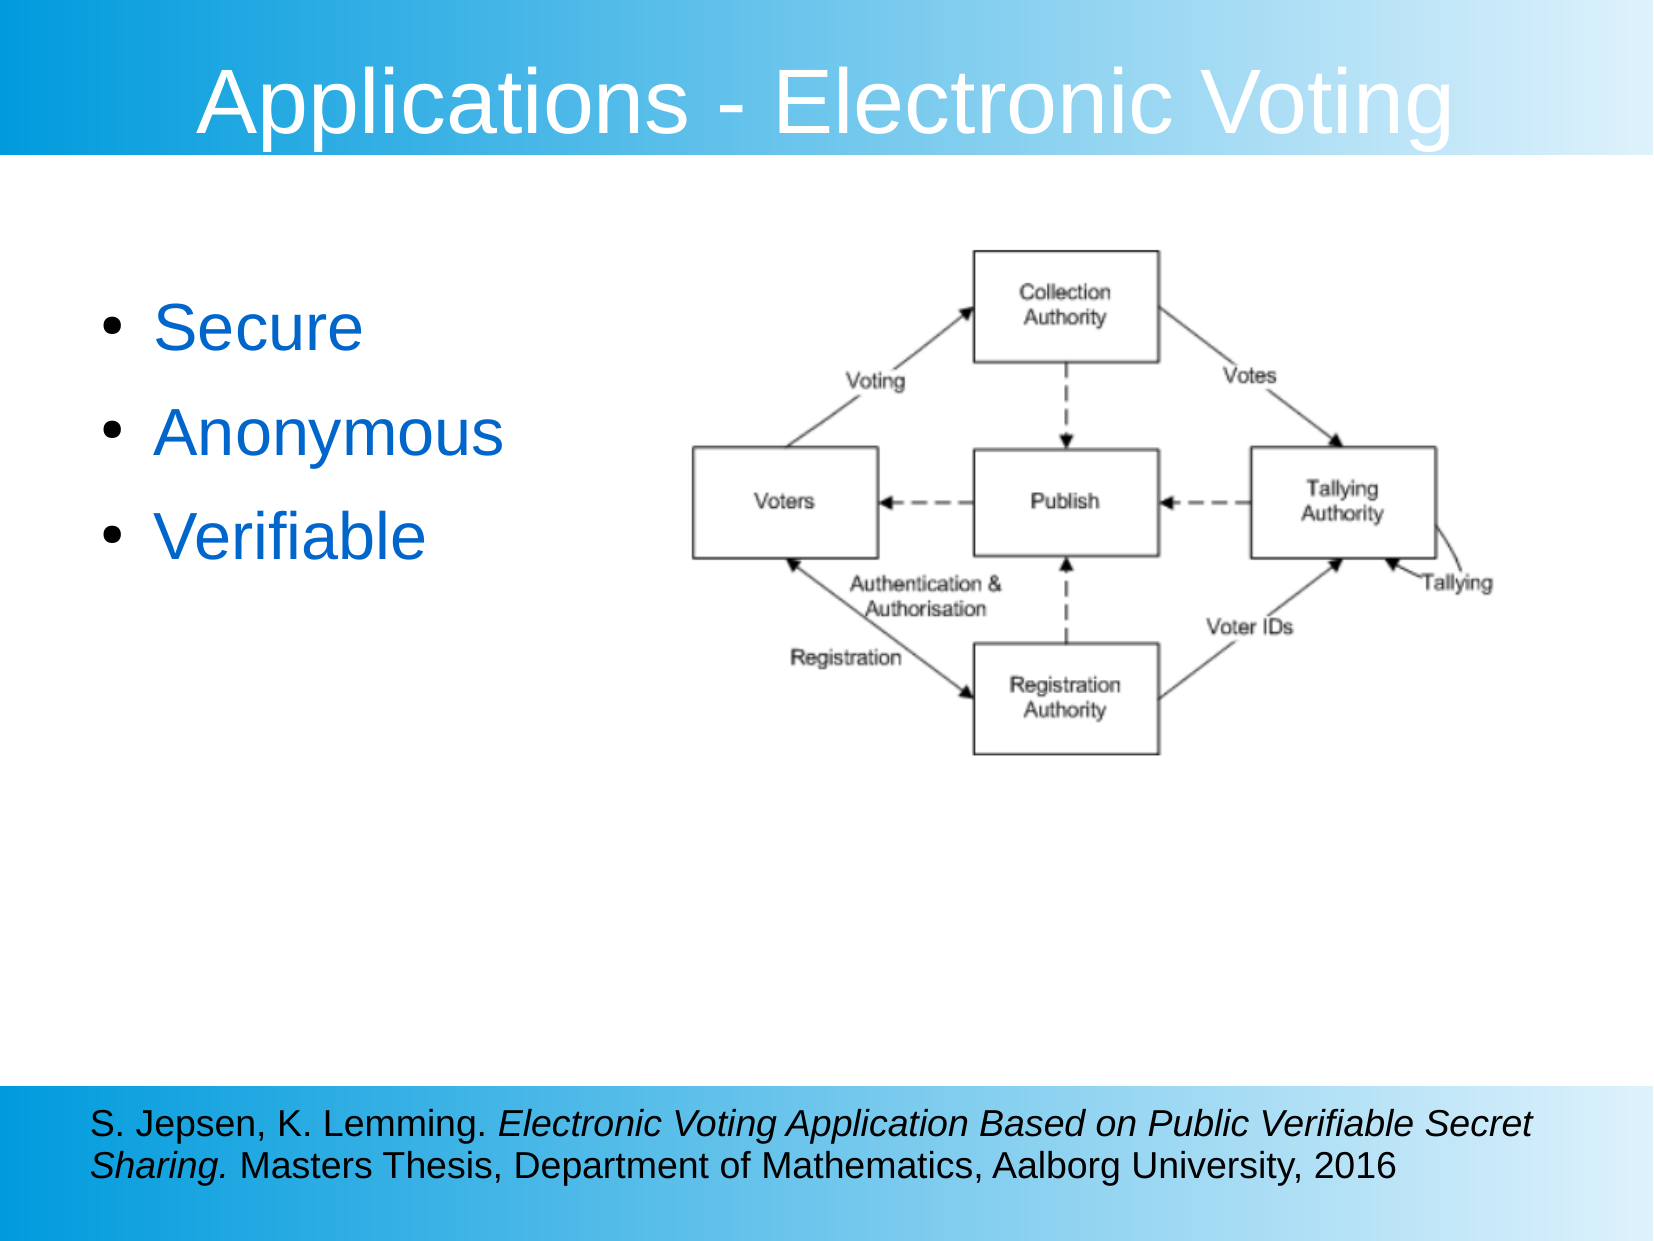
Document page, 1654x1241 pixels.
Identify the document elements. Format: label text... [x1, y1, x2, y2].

picture [639, 227, 1561, 766]
text_box S. Jepsen, K. Lemming. Electronic Voting Application Based on Public Verifiable Secret Sharing. Masters Thesis, Department of Mathematics, Aalborg University, 2016 [75, 1095, 1576, 1241]
title Applications - Electronic Voting [82, 49, 1571, 155]
list Secure Anonymous Verifiable [82, 290, 616, 691]
